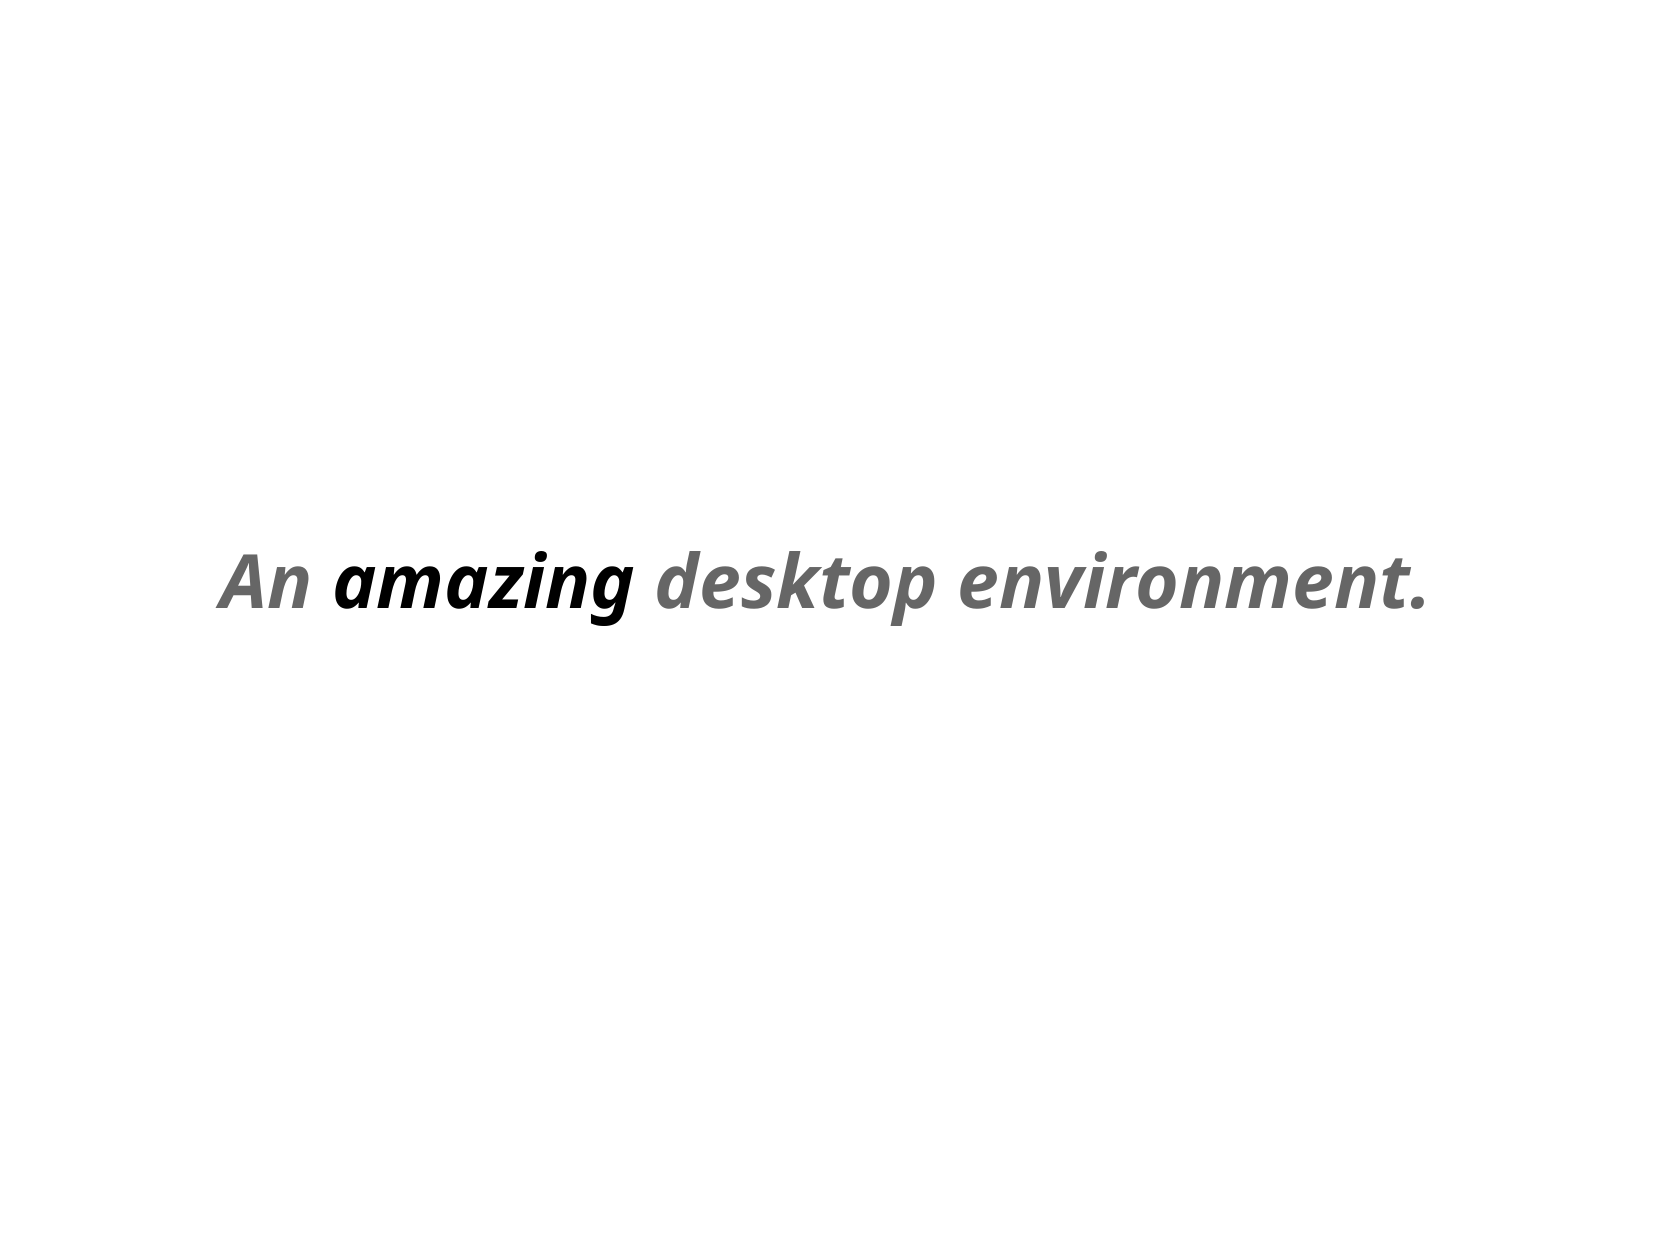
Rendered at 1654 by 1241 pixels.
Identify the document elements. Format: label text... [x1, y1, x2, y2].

subtitle An amazing desktop environment. [82, 49, 1571, 1109]
